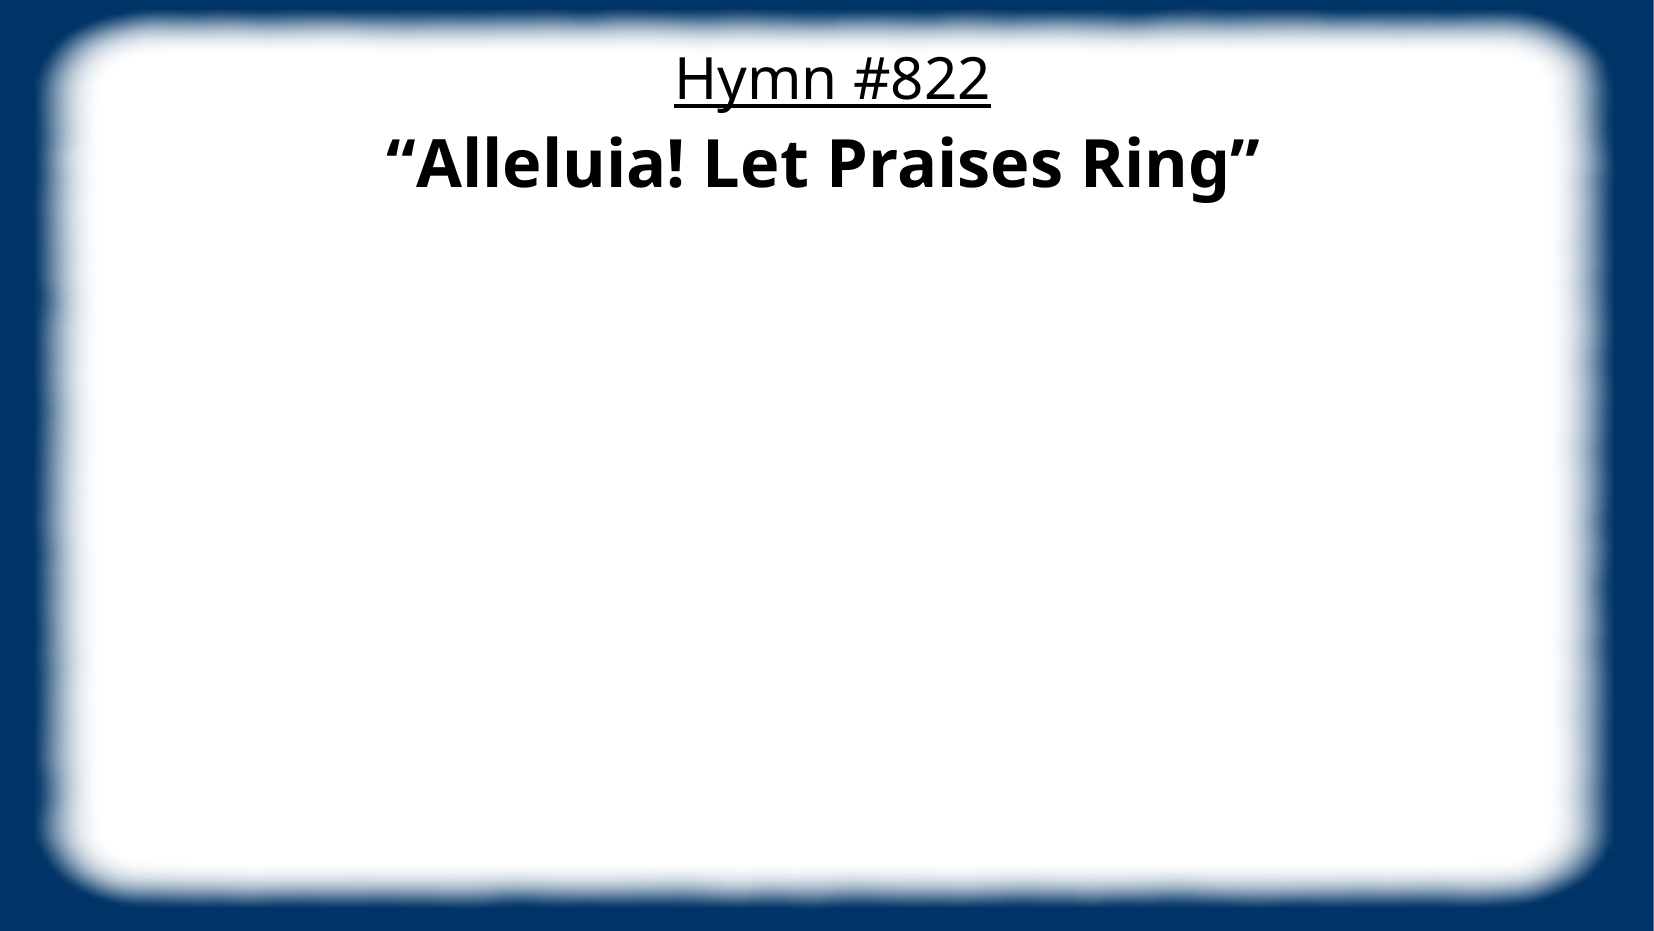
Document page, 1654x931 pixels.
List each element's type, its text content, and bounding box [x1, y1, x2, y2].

picture [0, 0, 1654, 931]
text_box Hymn #822 “Alleluia! Let Praises Ring” [90, 30, 1576, 211]
